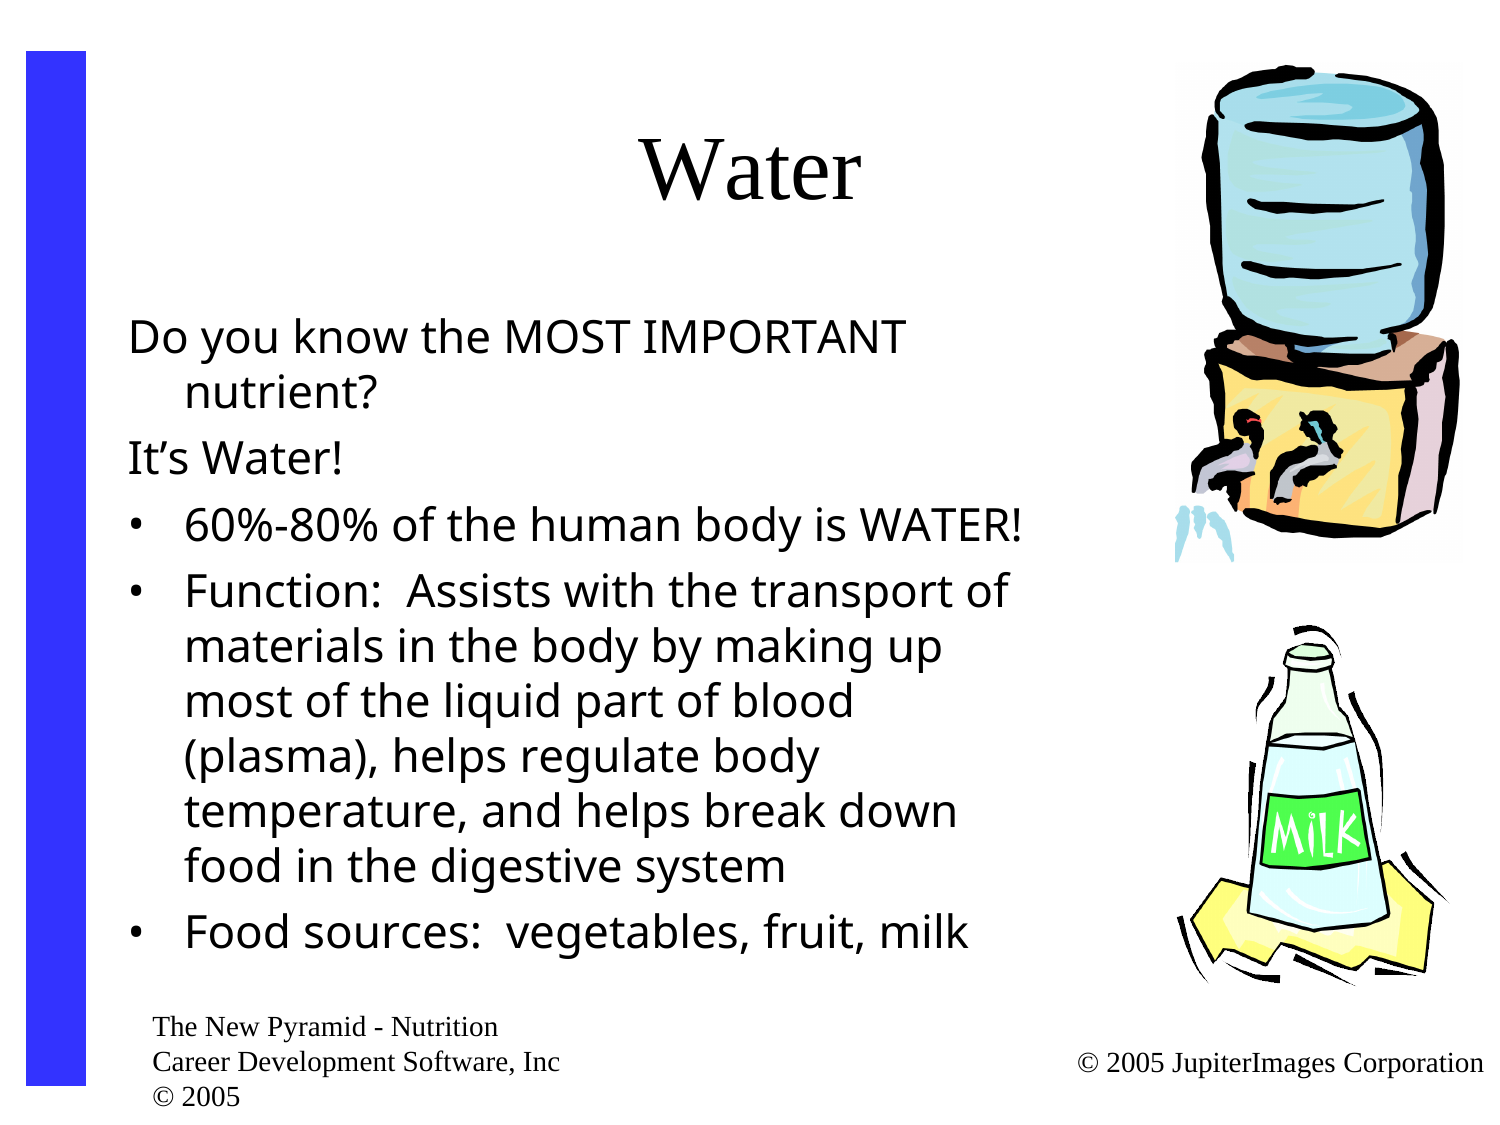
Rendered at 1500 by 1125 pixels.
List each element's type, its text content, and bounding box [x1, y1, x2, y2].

picture [1175, 624, 1450, 988]
text_box [24, 50, 88, 1088]
picture [1175, 62, 1463, 563]
title Water [112, 99, 1175, 288]
picture [1023, 1036, 1500, 1088]
text_box The New Pyramid - Nutrition Career Development Software, Inc © 2005 [137, 999, 601, 1125]
list Do you know the MOST IMPORTANT nutrient? It’s Water! 60%-80% of the human body is WATER! Function: Assists with the transport of materials in the body by making up most of the liquid part of blood (plasma), helps regulate body temperature, and helps break down food in the digestive system Food sources: vegetables, fruit, milk [112, 299, 1075, 1063]
